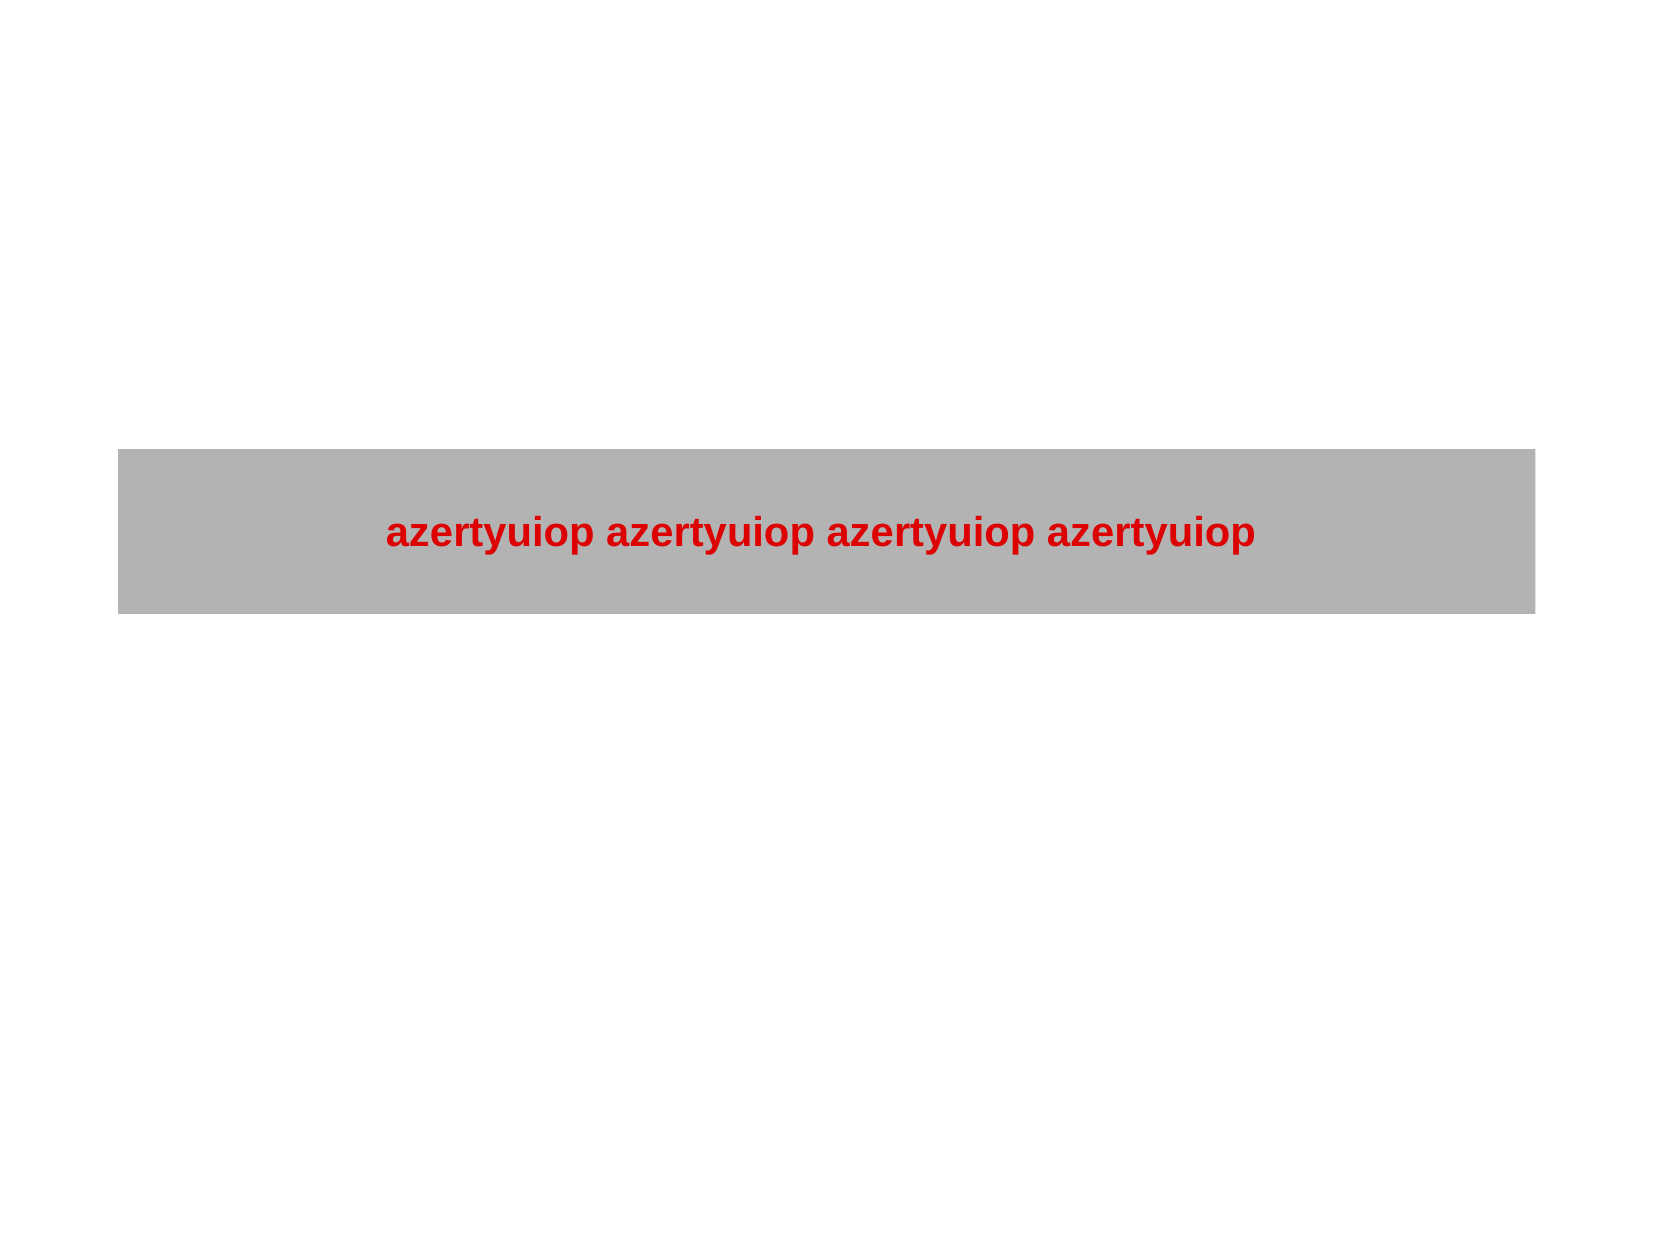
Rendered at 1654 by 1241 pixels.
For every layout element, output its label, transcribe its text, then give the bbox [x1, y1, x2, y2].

text_box azertyuiop azertyuiop azertyuiop azertyuiop [118, 472, 1536, 591]
